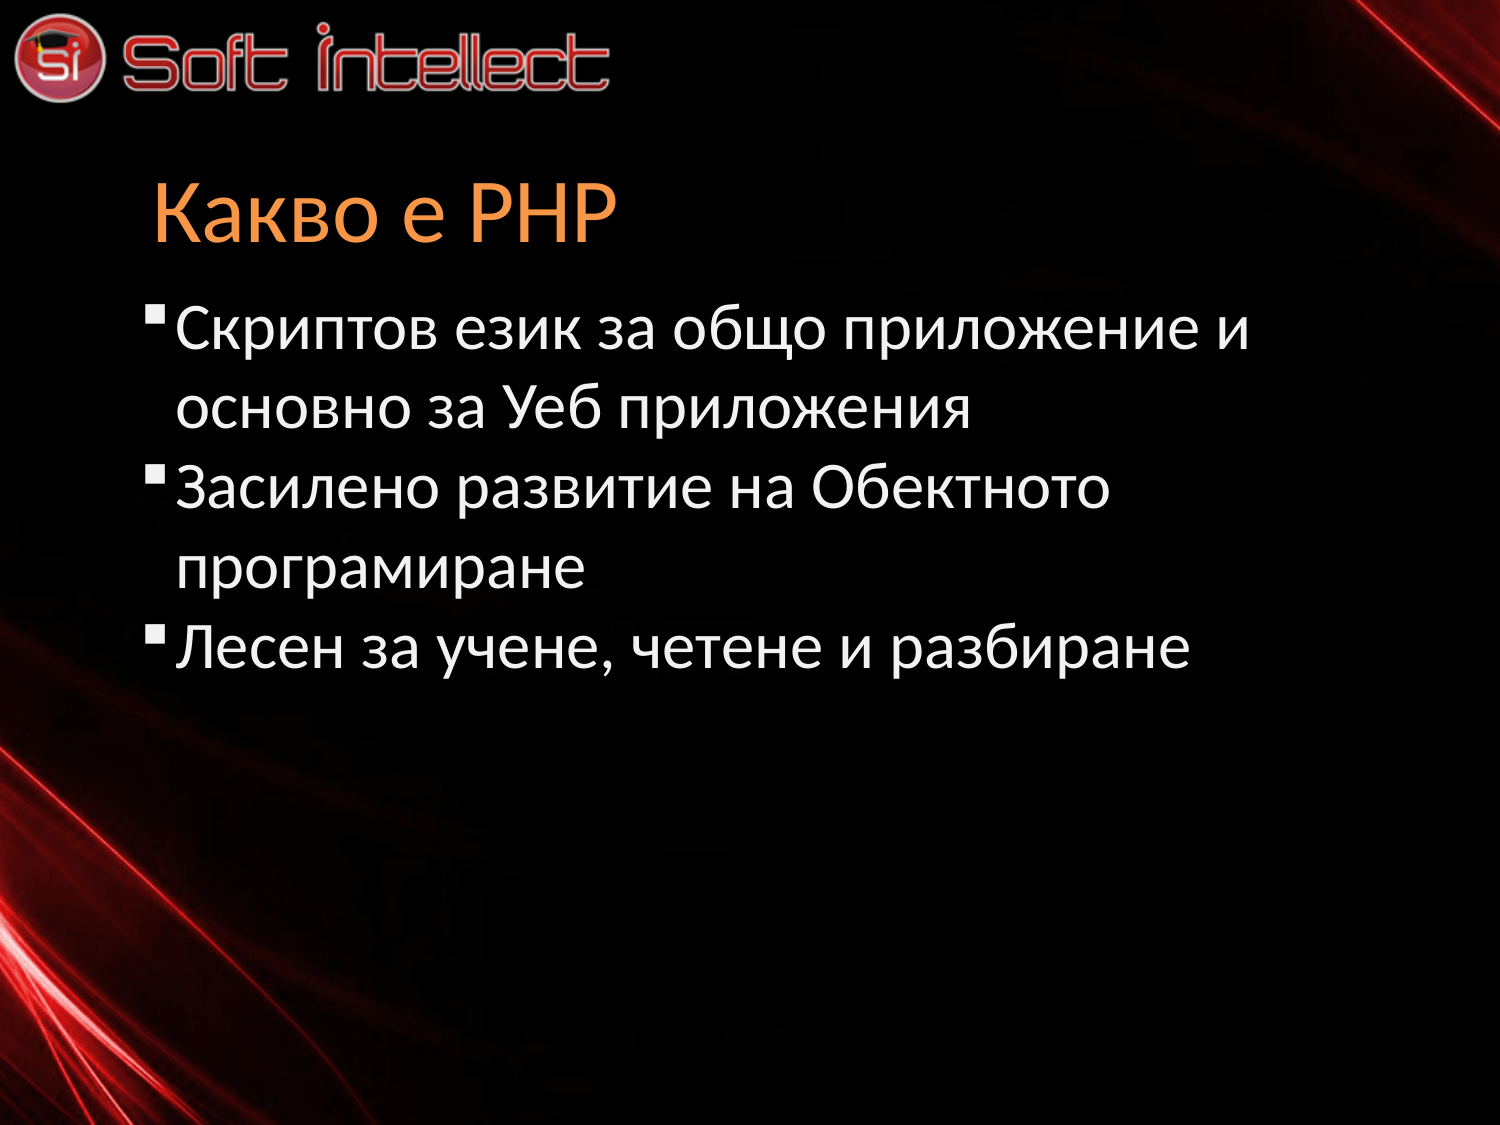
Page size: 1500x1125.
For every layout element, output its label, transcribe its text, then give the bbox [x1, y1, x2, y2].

text_box Какво е PHP [137, 112, 1488, 300]
text_box Скриптов език за общо приложение и основно за Уеб приложения Засилено развитие на Обектното програмиране Лесен за учене, четене и разбиране [124, 275, 1375, 1018]
picture [0, 0, 1500, 1125]
